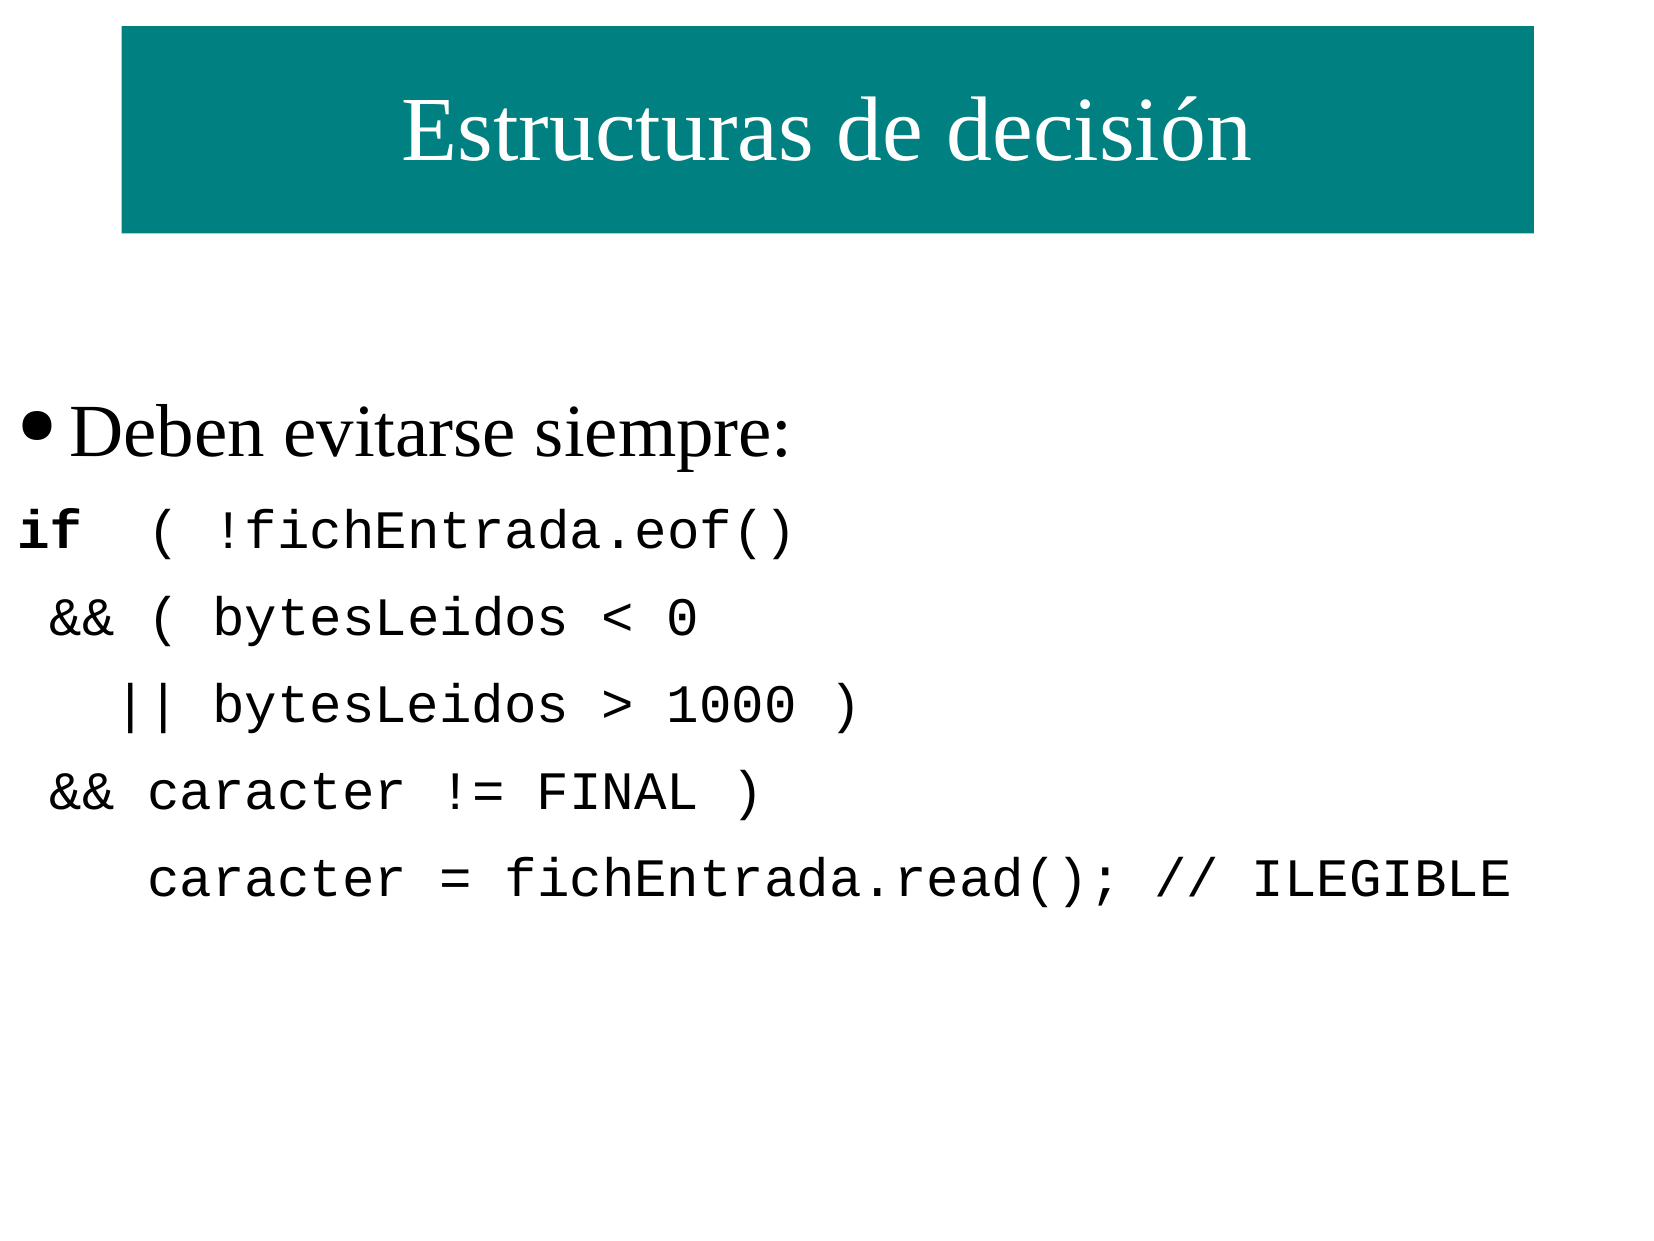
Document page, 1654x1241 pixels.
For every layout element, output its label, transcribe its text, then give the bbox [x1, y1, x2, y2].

text_box Estructuras de decisión [121, 77, 1534, 182]
text_box [121, 26, 1534, 77]
text_box [121, 182, 1534, 234]
text_box Deben evitarse siempre: if ( !fichEntrada.eof() && ( bytesLeidos < 0 || bytesLeidos > 1000 ) && caracter != FINAL ) caracter = fichEntrada.read(); // ILEGIBLE [0, 387, 1654, 996]
